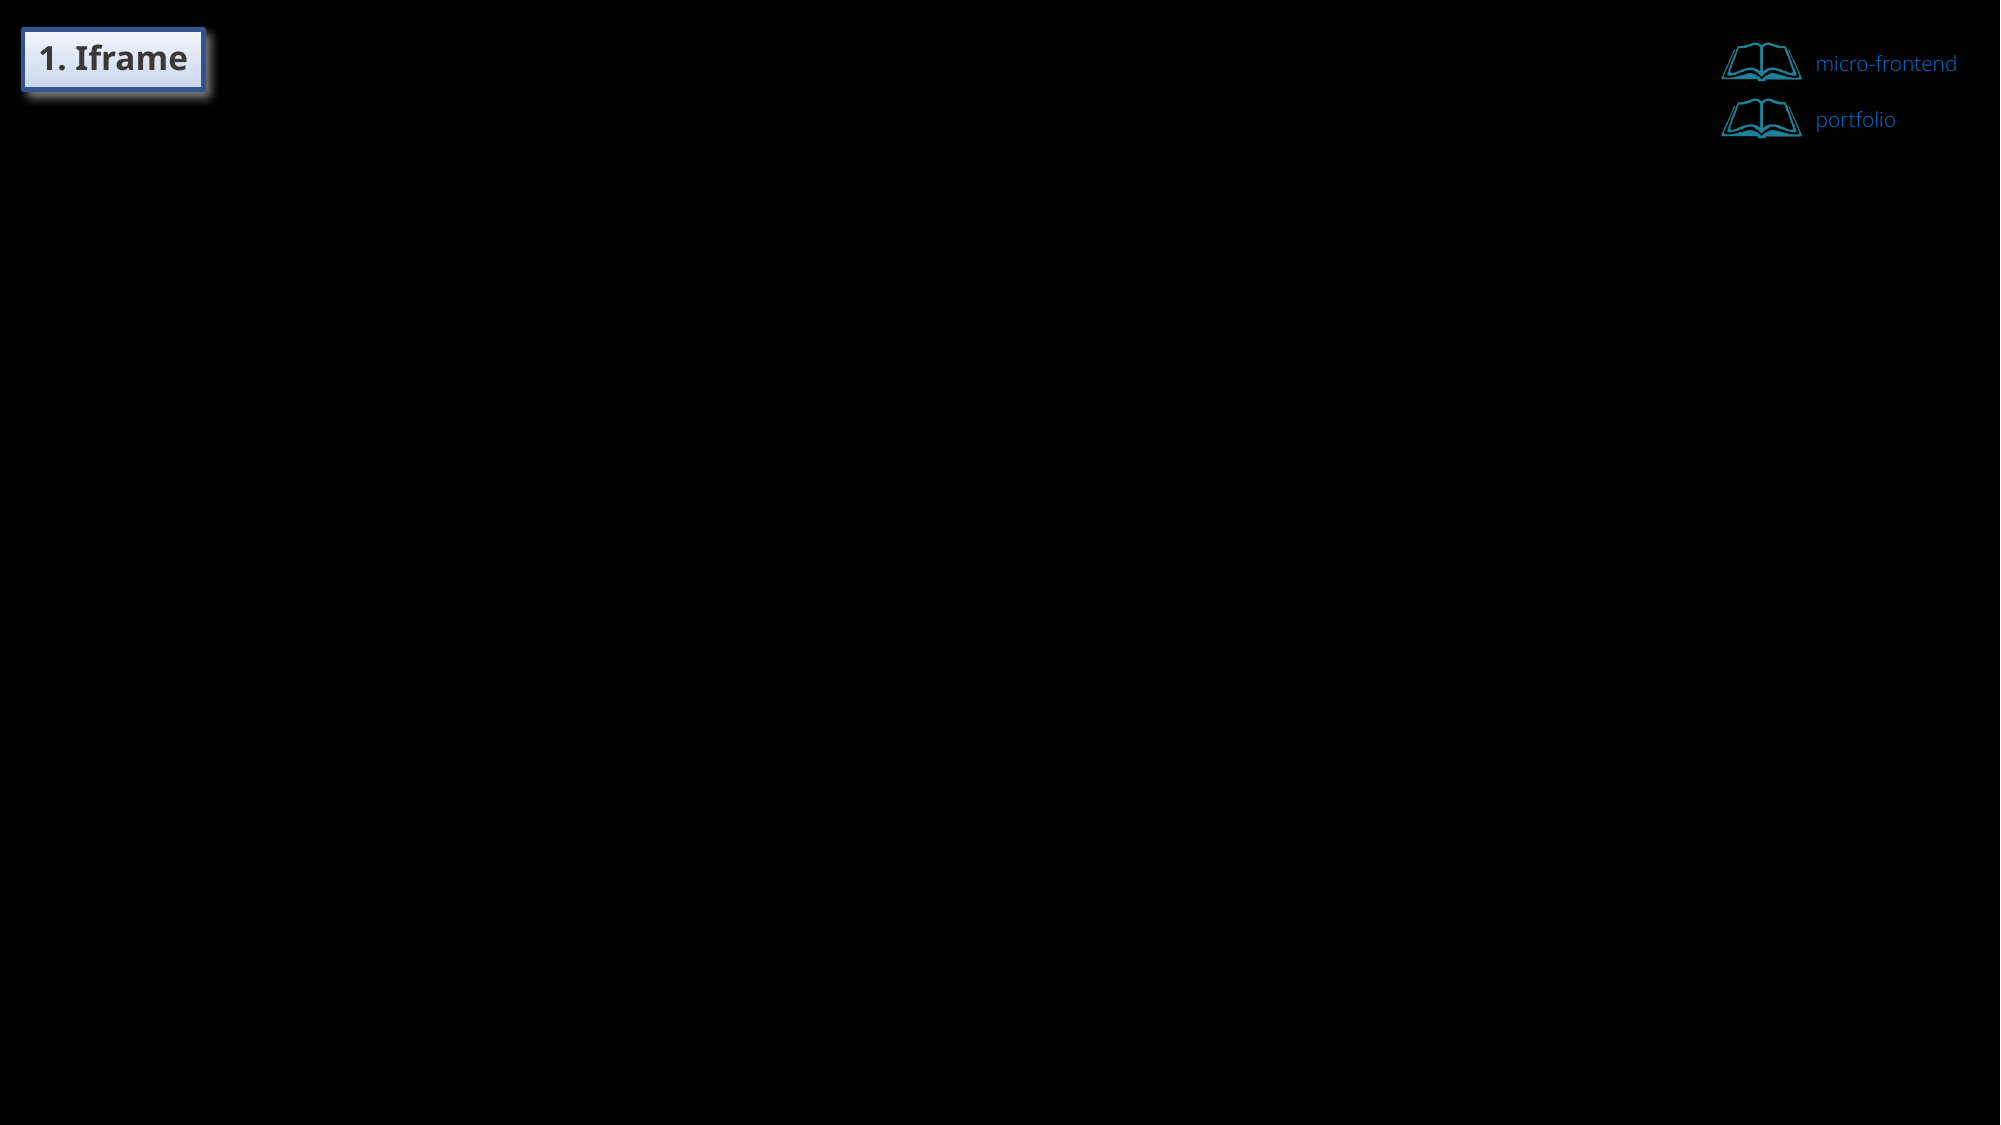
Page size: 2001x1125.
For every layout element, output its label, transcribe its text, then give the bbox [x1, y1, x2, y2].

picture [1719, 40, 1802, 84]
text_box portfolio [1800, 99, 1911, 143]
picture [1719, 96, 1802, 141]
title 1. Iframe [29, 29, 198, 90]
text_box micro-frontend [1800, 43, 1973, 87]
